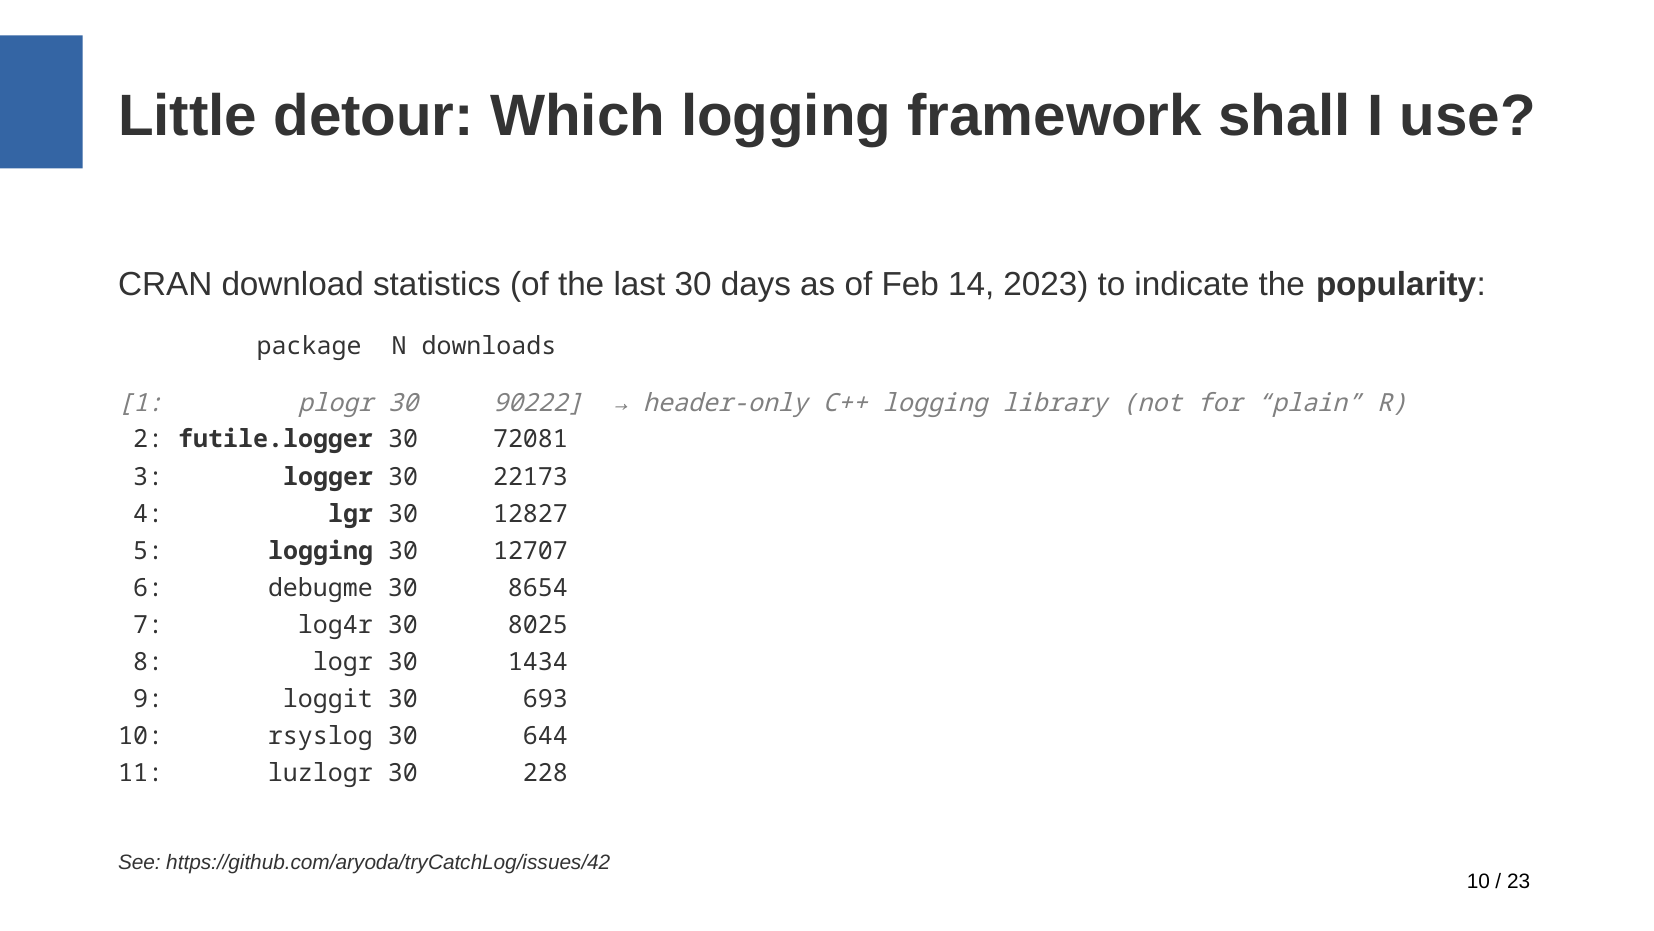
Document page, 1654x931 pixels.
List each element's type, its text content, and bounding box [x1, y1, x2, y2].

list CRAN download statistics (of the last 30 days as of Feb 14, 2023) to indicate the popularity: package N downloads [1: plogr 30 90222] → header-only C++ logging library (not for “plain” R) 2: futile.logger 30 72081 3: logger 30 22173 4: lgr 30 12827 5: logging 30 12707 6: debugme 30 8654 7: log4r 30 8025 8: logr 30 1434 9: loggit 30 693 10: rsyslog 30 644 11: luzlogr 30 228 See: https://github.com/aryoda/tryCatchLog/issues/42 [118, 265, 1536, 871]
title Little detour: Which logging framework shall I use? [118, 37, 1571, 193]
